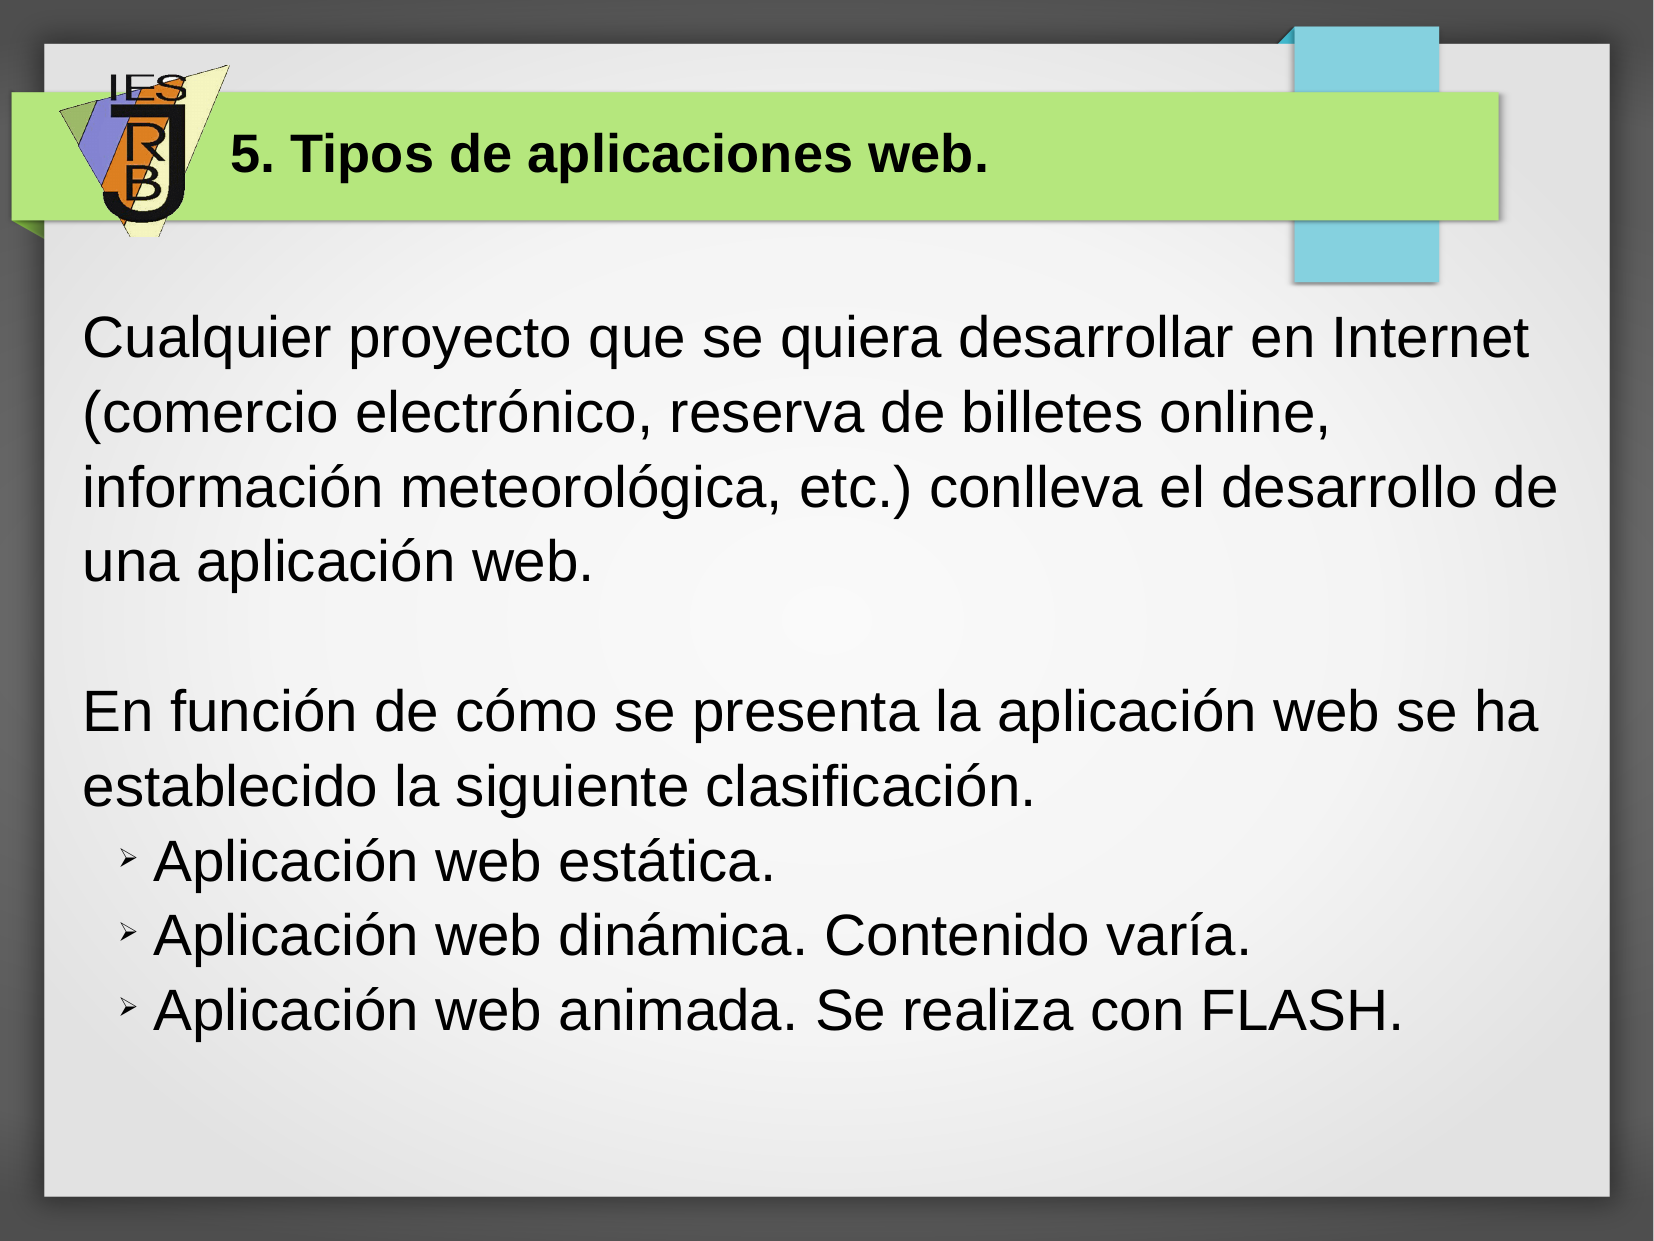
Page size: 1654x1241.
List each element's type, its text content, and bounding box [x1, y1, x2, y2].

picture [0, 0, 1654, 1241]
subtitle Cualquier proyecto que se quiera desarrollar en Internet (comercio electrónico, reserva de billetes online, información meteorológica, etc.) conlleva el desarrollo de una aplicación web. En función de cómo se presenta la aplicación web se ha establecido la siguiente clasificación. Aplicación web estática. Aplicación web dinámica. Contenido varía. Aplicación web animada. Se realiza con FLASH. [82, 295, 1571, 1241]
title 5. Tipos de aplicaciones web. [230, 88, 1501, 219]
